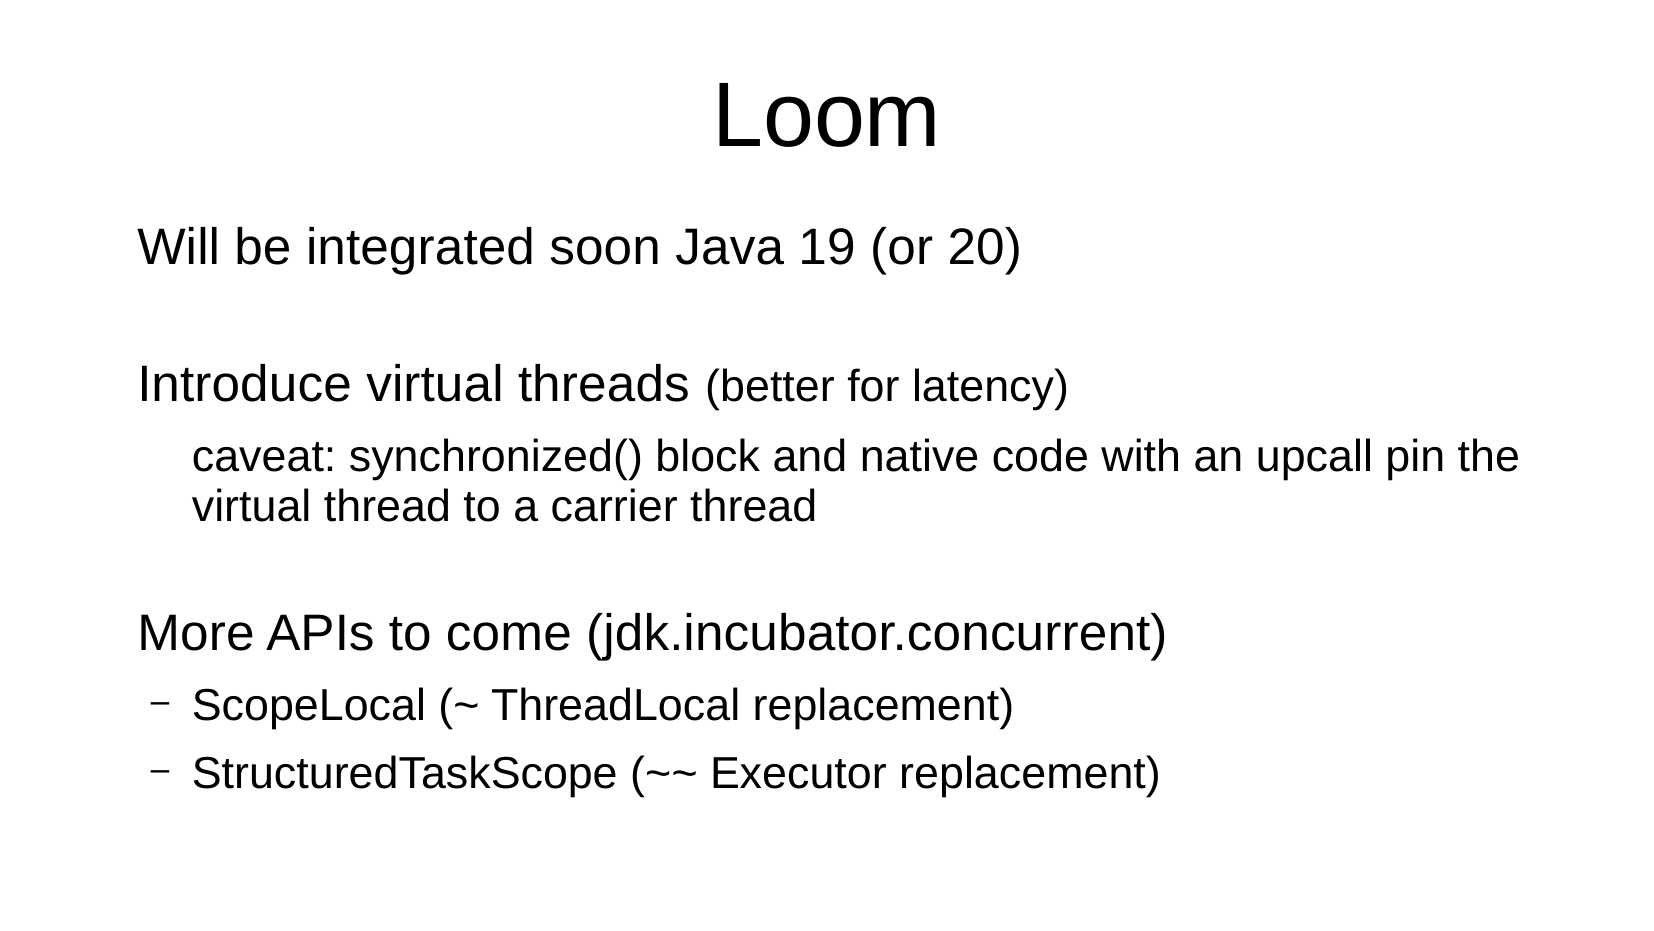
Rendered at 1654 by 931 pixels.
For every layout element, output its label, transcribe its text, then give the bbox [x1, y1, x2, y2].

list Will be integrated soon Java 19 (or 20) Introduce virtual threads (better for latency) caveat: synchronized() block and native code with an upcall pin the virtual thread to a carrier thread More APIs to come (jdk.incubator.concurrent) ScopeLocal (~ ThreadLocal replacement) StructuredTaskScope (~~ Executor replacement) [82, 217, 1571, 856]
title Loom [82, 37, 1571, 193]
